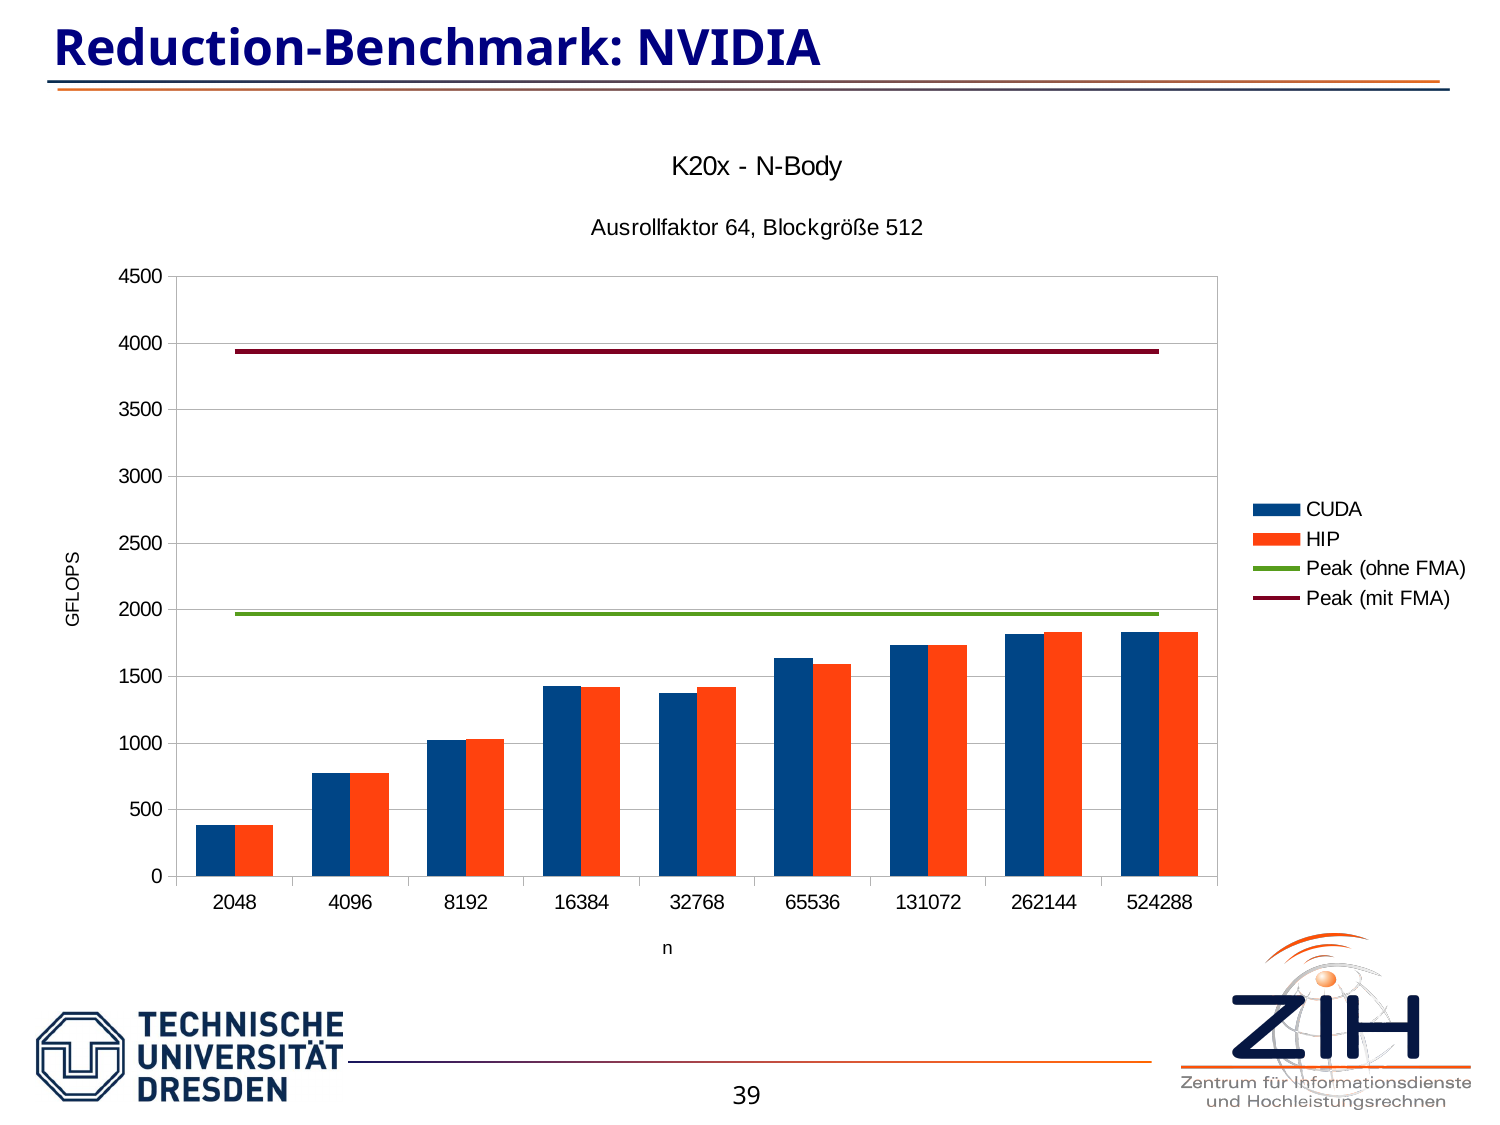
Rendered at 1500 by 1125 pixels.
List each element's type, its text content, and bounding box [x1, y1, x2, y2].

title Reduction-Benchmark: NVIDIA [53, 12, 1453, 81]
picture [1181, 991, 1471, 1110]
picture [35, 1011, 343, 1102]
picture [47, 80, 1450, 91]
chart [29, 118, 1486, 991]
